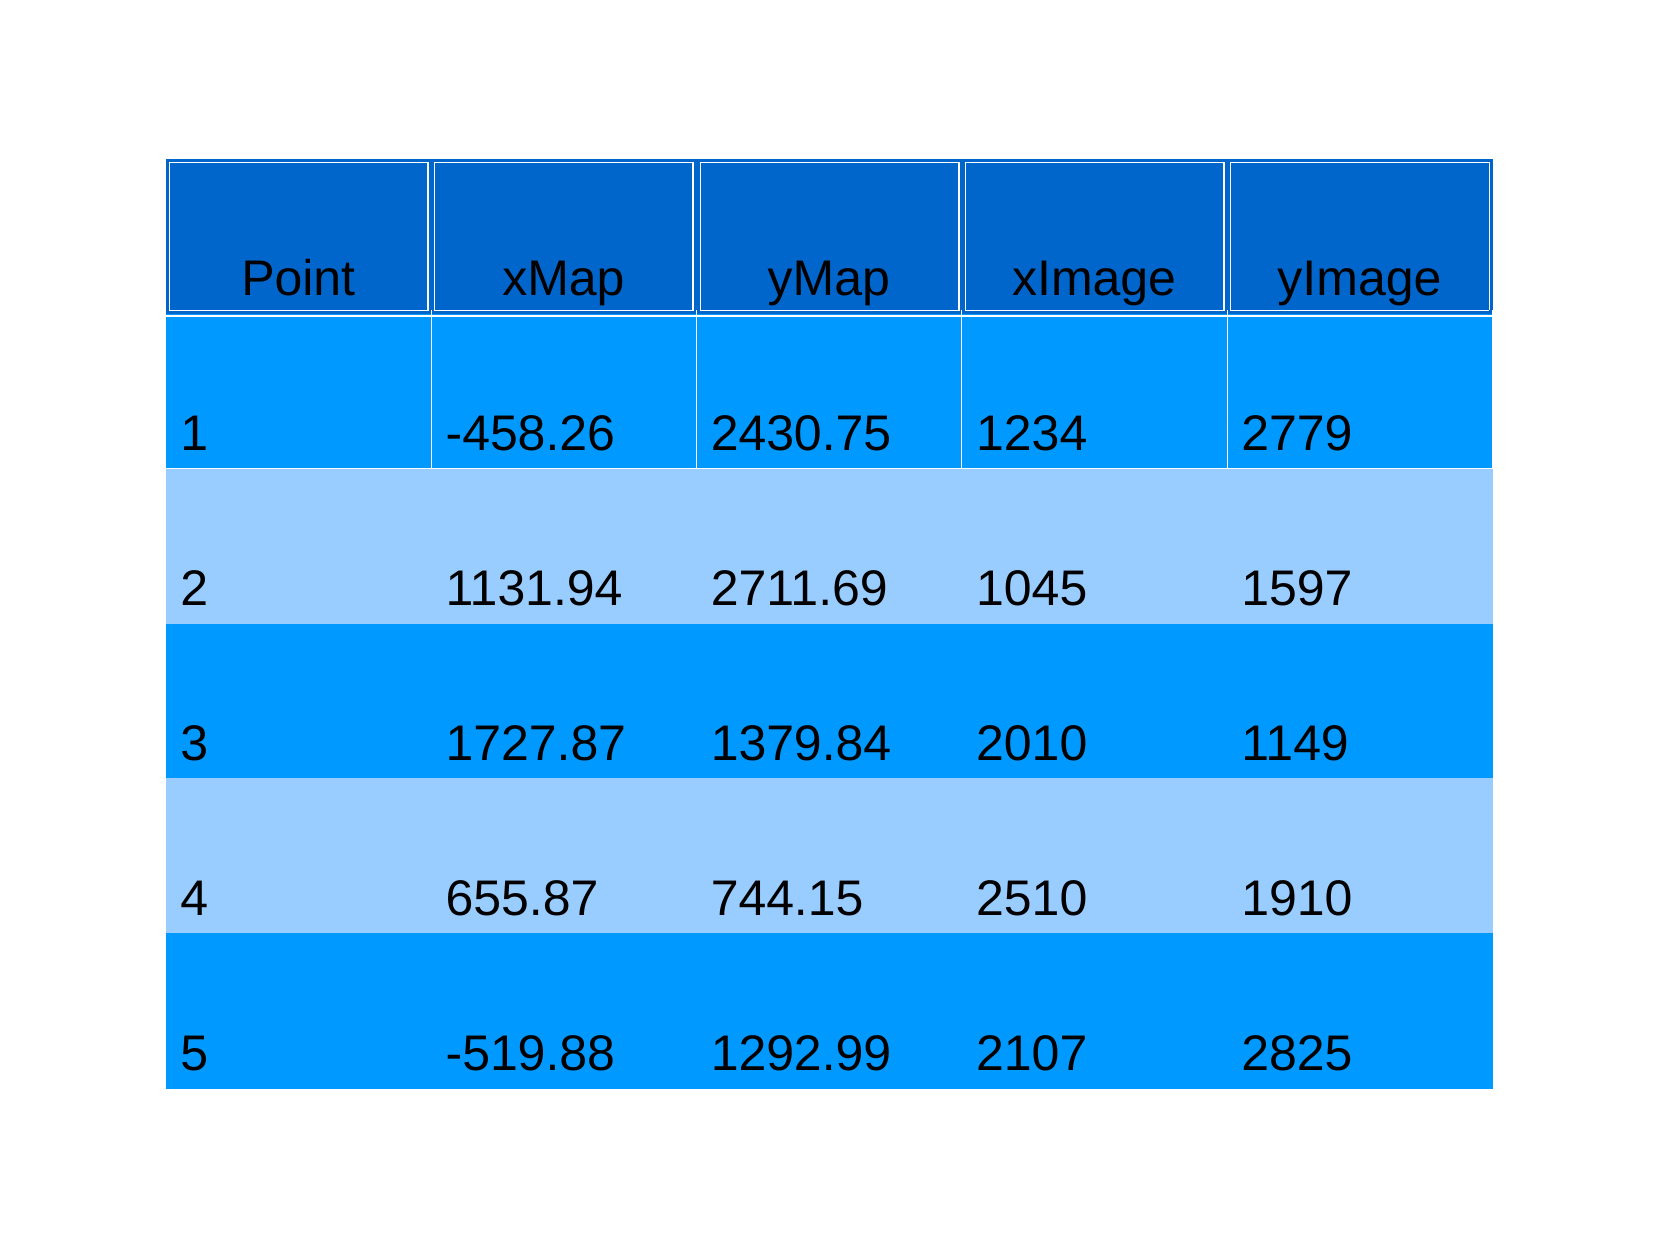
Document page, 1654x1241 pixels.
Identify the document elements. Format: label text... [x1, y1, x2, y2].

table_cell 1727.87 [431, 624, 696, 778]
table_cell 5 [166, 933, 431, 1089]
table_cell 3 [166, 624, 431, 778]
table_cell 2711.69 [696, 469, 961, 624]
table_cell 1045 [961, 469, 1227, 624]
table_cell 2430.75 [697, 317, 961, 468]
table_header Point [166, 159, 431, 314]
table_cell 2010 [961, 624, 1227, 778]
table_cell 1379.84 [696, 624, 961, 778]
table_header xImage [961, 159, 1227, 314]
table_cell 2510 [961, 778, 1227, 933]
table_cell 1149 [1227, 624, 1493, 778]
table_cell 1292.99 [696, 933, 961, 1089]
table_cell 2825 [1227, 933, 1493, 1089]
table_cell 1597 [1227, 469, 1493, 624]
table_cell 4 [166, 778, 431, 933]
table_cell 1131.94 [431, 469, 696, 624]
table_header yMap [696, 159, 961, 314]
table_cell 1 [166, 317, 431, 468]
table_cell 655.87 [431, 778, 696, 933]
table_header xMap [431, 159, 696, 314]
table_cell 2 [166, 469, 431, 624]
table_cell 2107 [961, 933, 1227, 1089]
table_cell 2779 [1228, 317, 1492, 468]
table_cell 744.15 [696, 778, 961, 933]
table_header yImage [1227, 159, 1493, 314]
table_cell 1910 [1227, 778, 1493, 933]
table_cell 1234 [962, 317, 1227, 468]
table_cell -458.26 [432, 317, 696, 468]
table_cell -519.88 [431, 933, 696, 1089]
